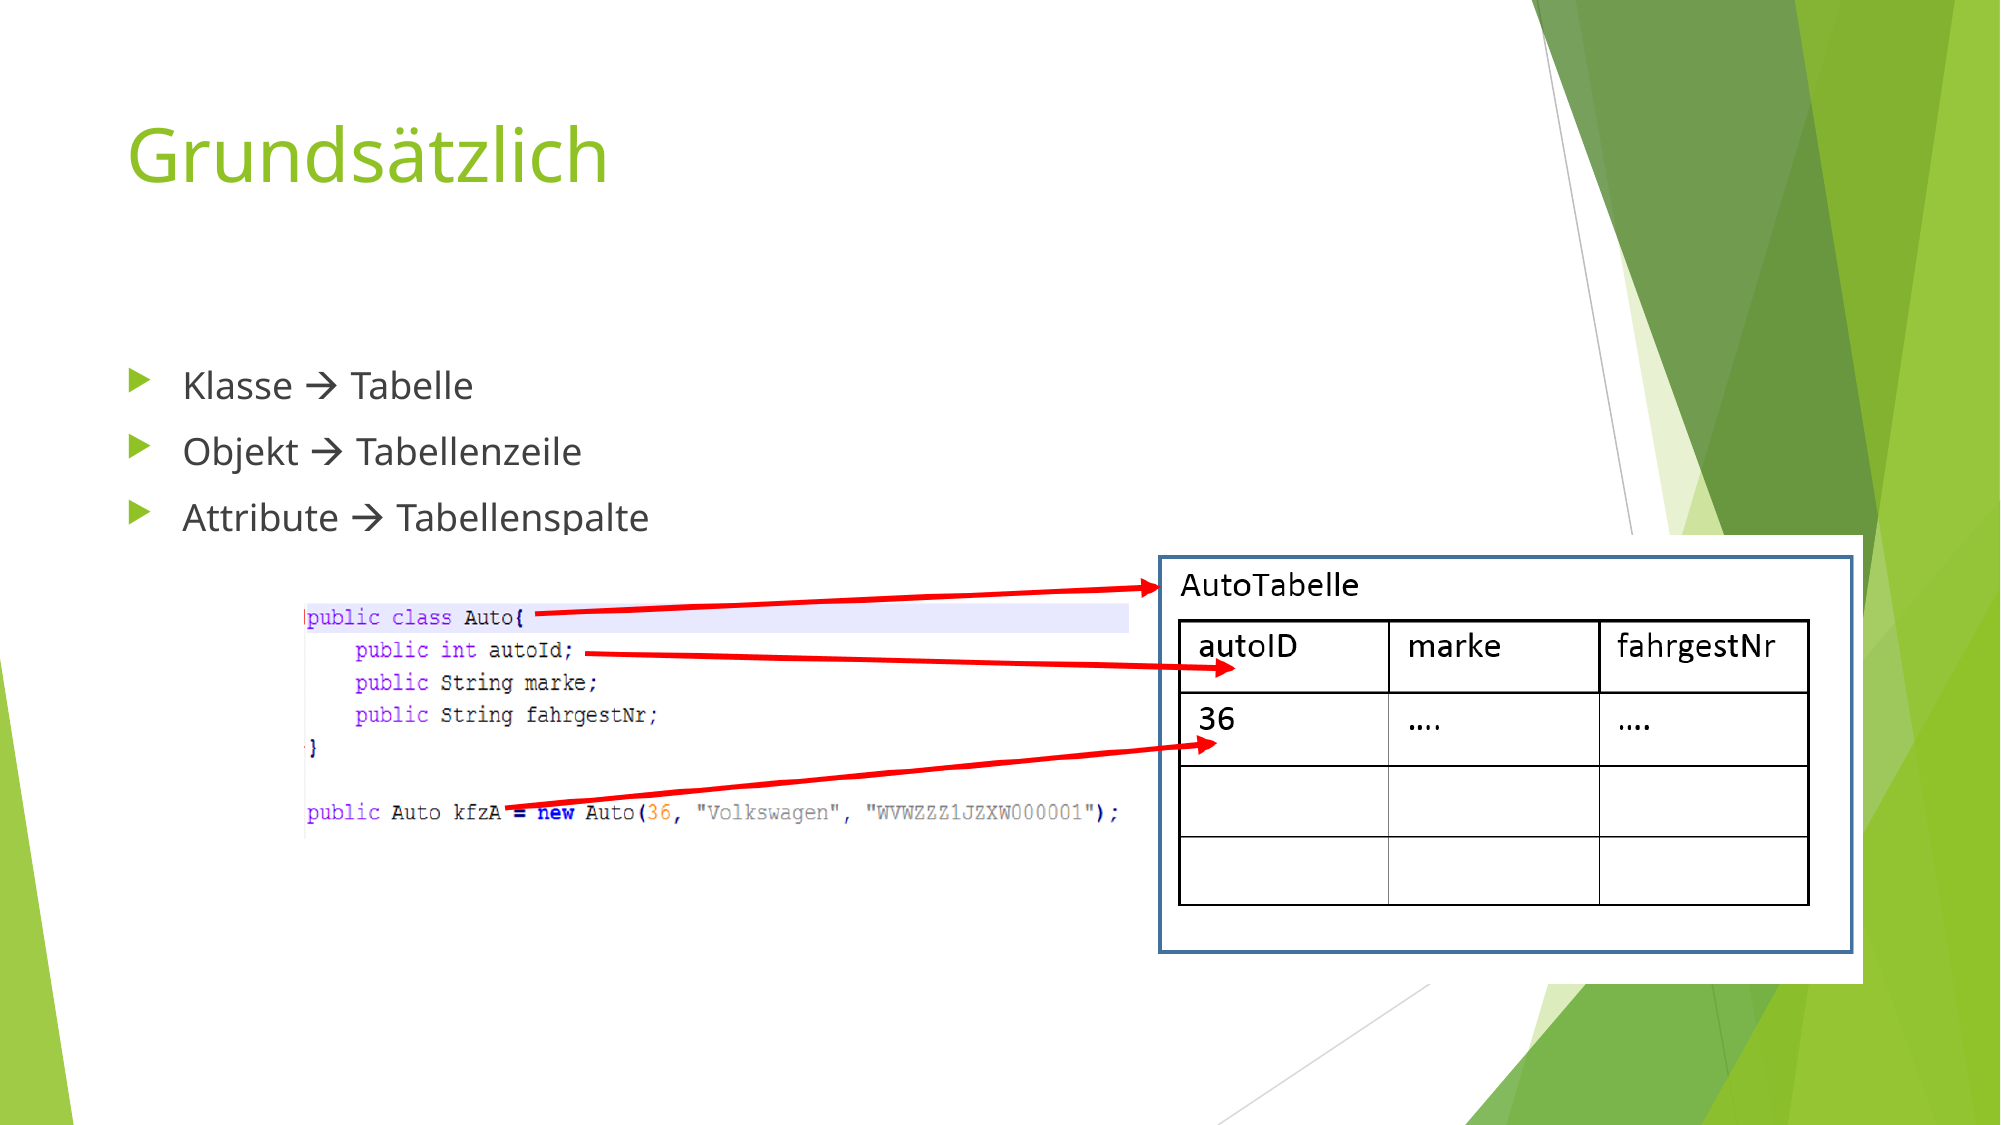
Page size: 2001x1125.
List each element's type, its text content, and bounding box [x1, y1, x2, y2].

list Klasse  Tabelle Objekt  Tabellenzeile Attribute  Tabellenspalte [111, 354, 1522, 992]
title Grundsätzlich [111, 99, 1522, 317]
picture [295, 535, 1863, 984]
